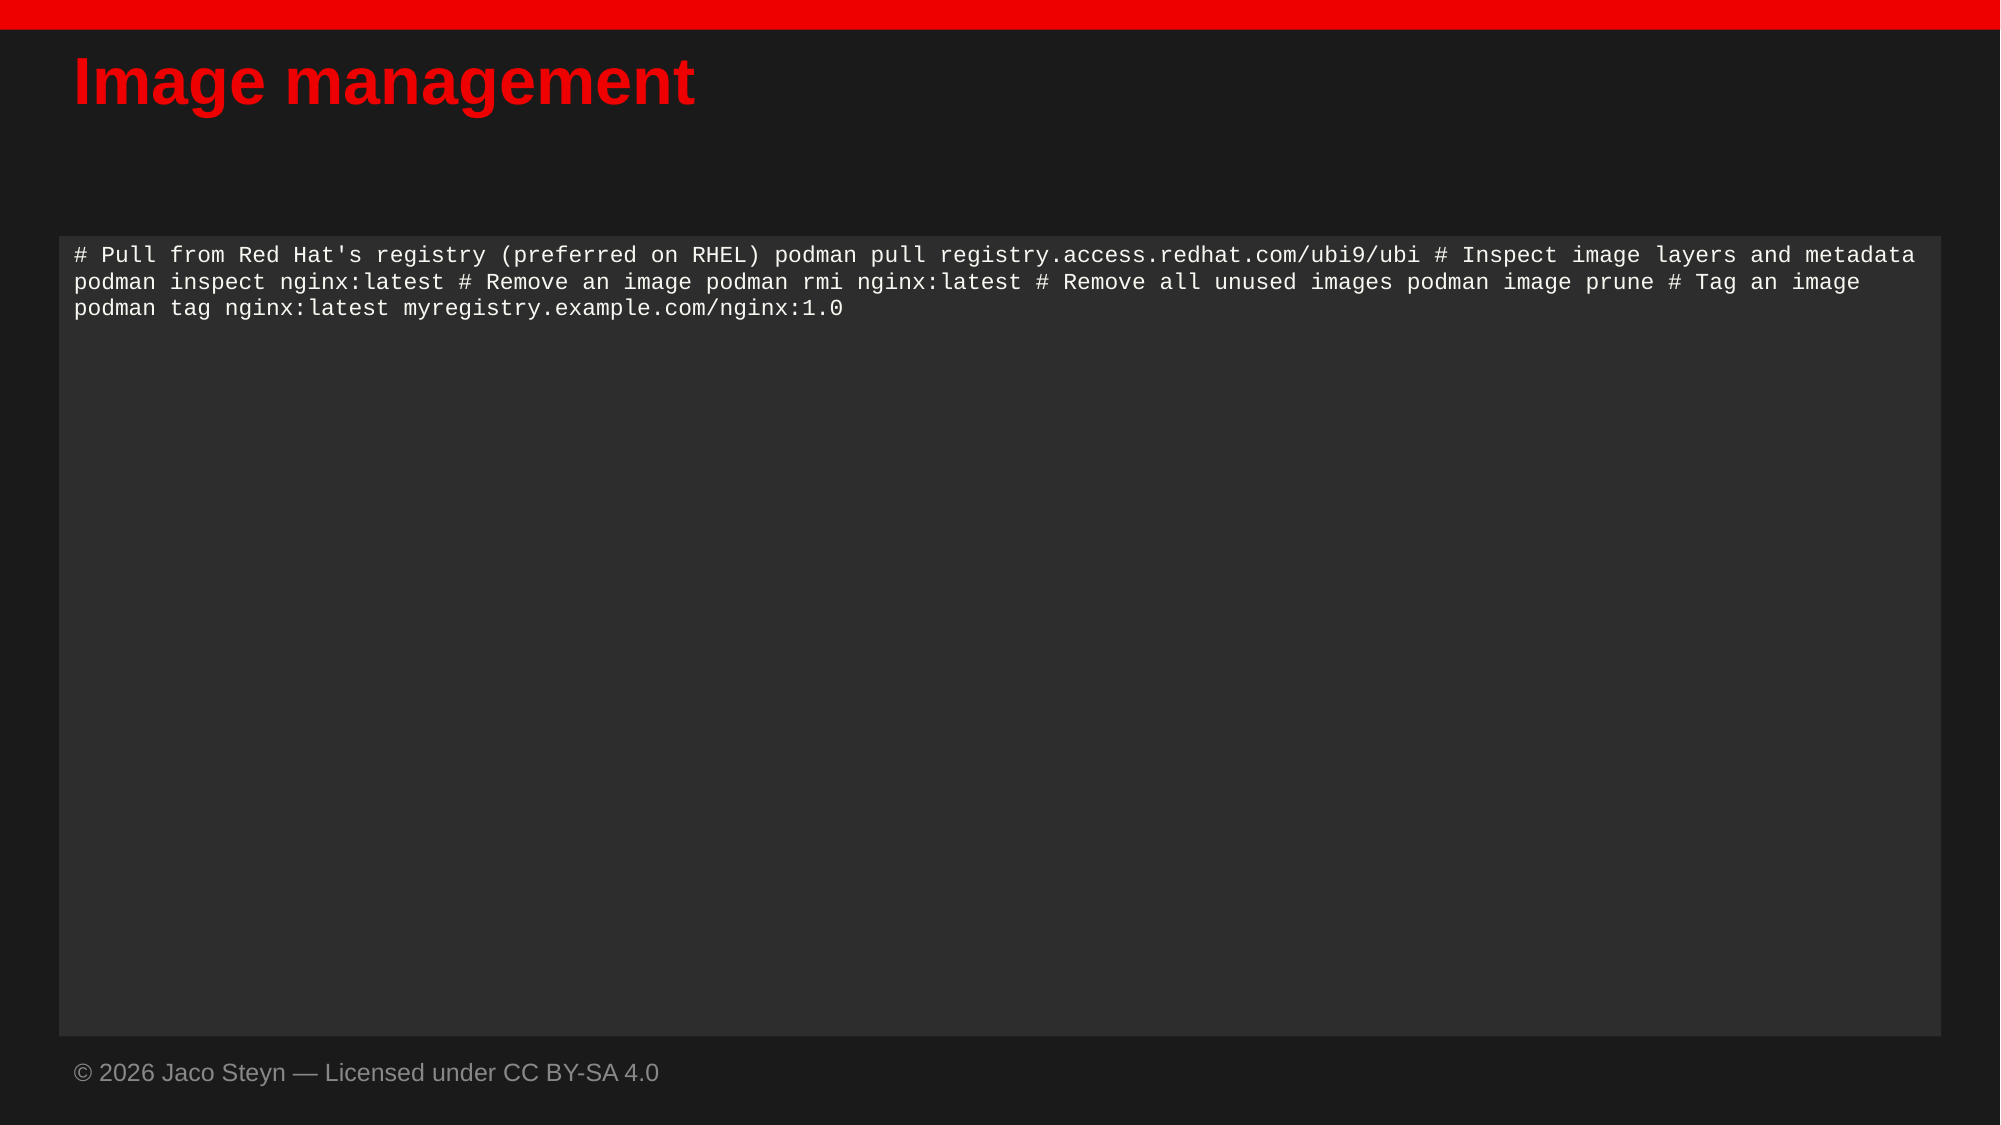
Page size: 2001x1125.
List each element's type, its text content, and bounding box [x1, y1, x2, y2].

text_box # Pull from Red Hat's registry (preferred on RHEL) podman pull registry.access.redhat.com/ubi9/ubi # Inspect image layers and metadata podman inspect nginx:latest # Remove an image podman rmi nginx:latest # Remove all unused images podman image prune # Tag an image podman tag nginx:latest myregistry.example.com/nginx:1.0 [59, 236, 1942, 1037]
text_box [0, 0, 2001, 30]
text_box Image management [59, 36, 1942, 208]
text_box © 2026 Jaco Steyn — Licensed under CC BY-SA 4.0 [59, 1051, 1942, 1093]
